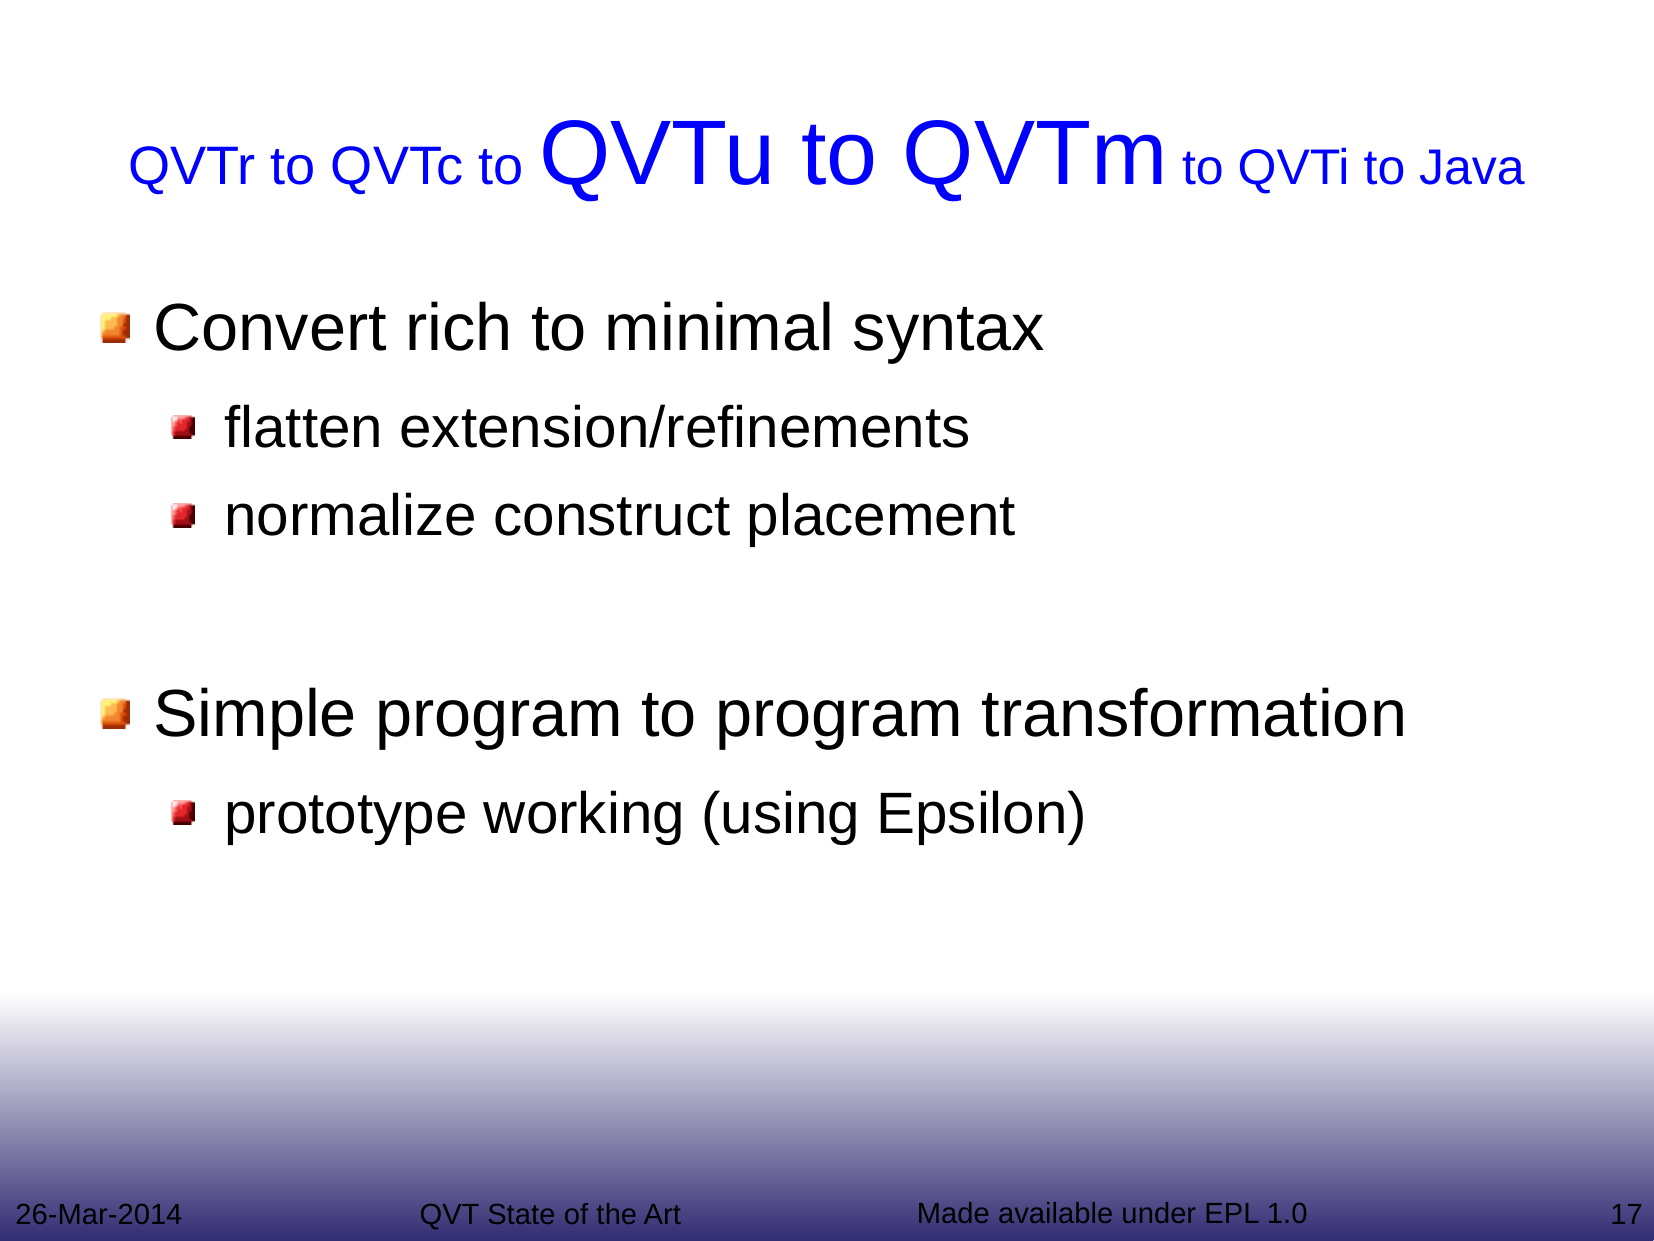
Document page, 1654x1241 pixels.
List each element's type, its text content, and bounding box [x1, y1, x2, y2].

list Convert rich to minimal syntax flatten extension/refinements normalize construct placement Simple program to program transformation prototype working (using Epsilon) [82, 290, 1571, 1109]
title QVTr to QVTc to QVTu to QVTm to QVTi to Java [82, 49, 1571, 257]
